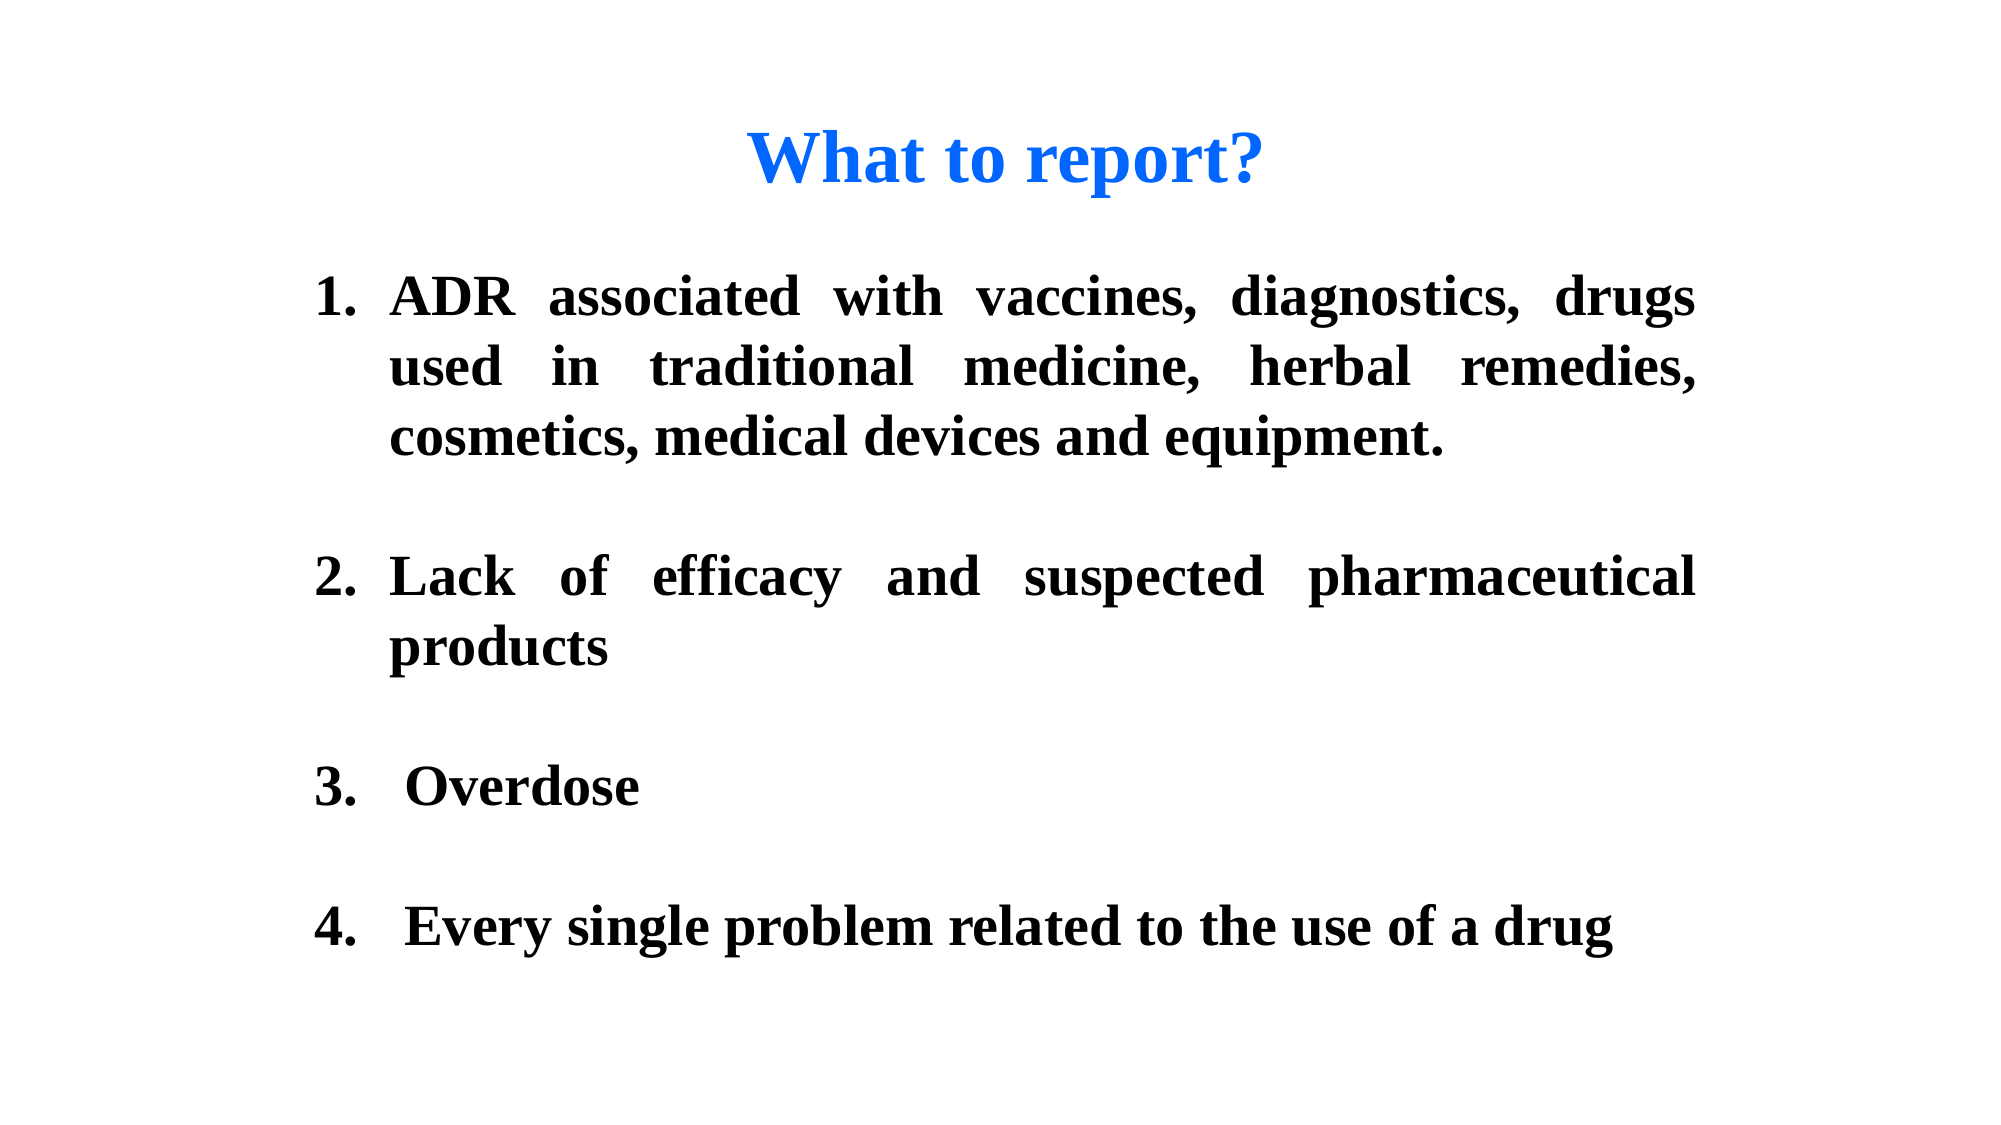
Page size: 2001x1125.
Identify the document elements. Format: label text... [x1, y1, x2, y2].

text_box What to report? ADR associated with vaccines, diagnostics, drugs used in traditional medicine, herbal remedies, cosmetics, medical devices and equipment. Lack of efficacy and suspected pharmaceutical products Overdose Every single problem related to the use of a drug [299, 99, 1713, 965]
